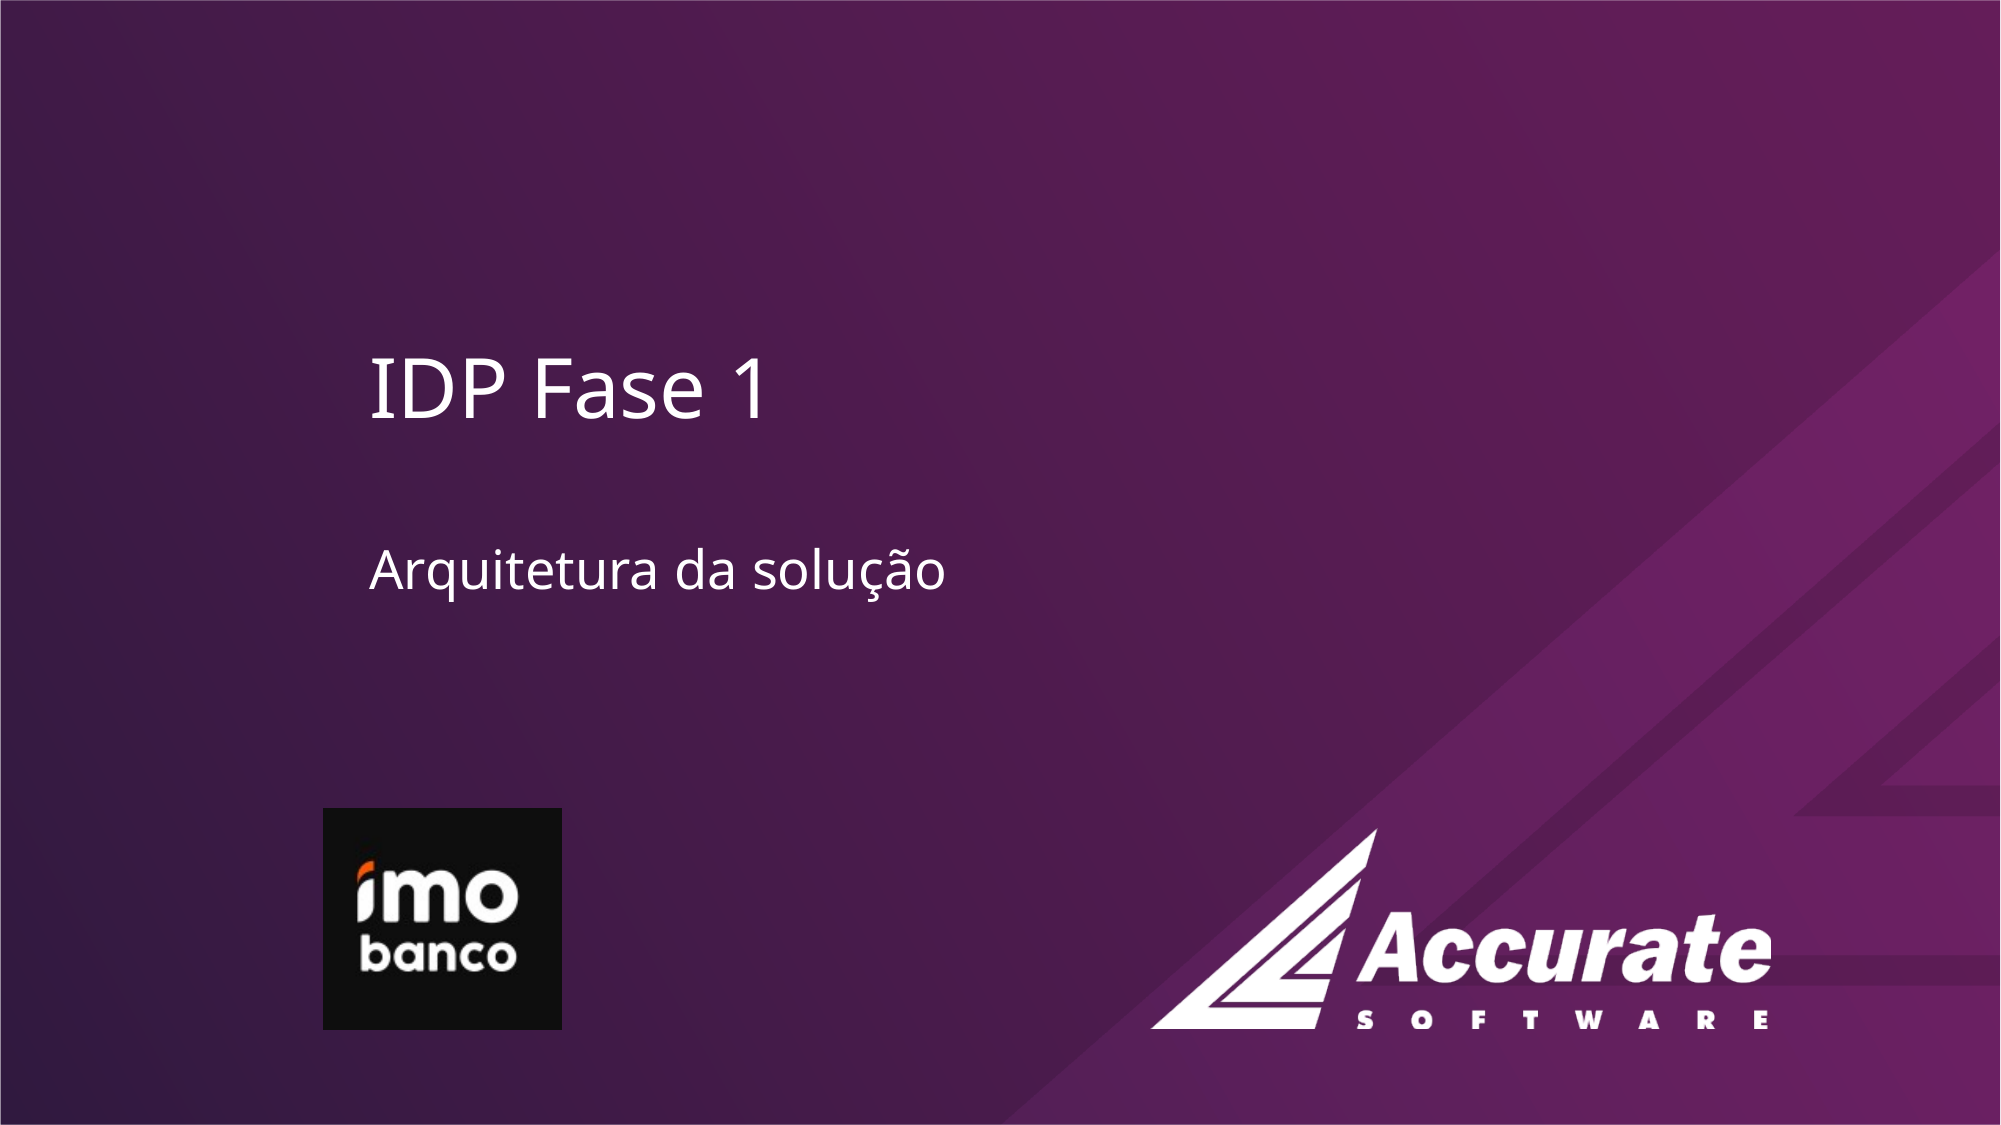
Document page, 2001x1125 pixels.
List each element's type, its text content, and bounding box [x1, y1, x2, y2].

text_box IDP Fase 1 Arquitetura da solução [354, 328, 1675, 608]
picture [0, 0, 2001, 1125]
